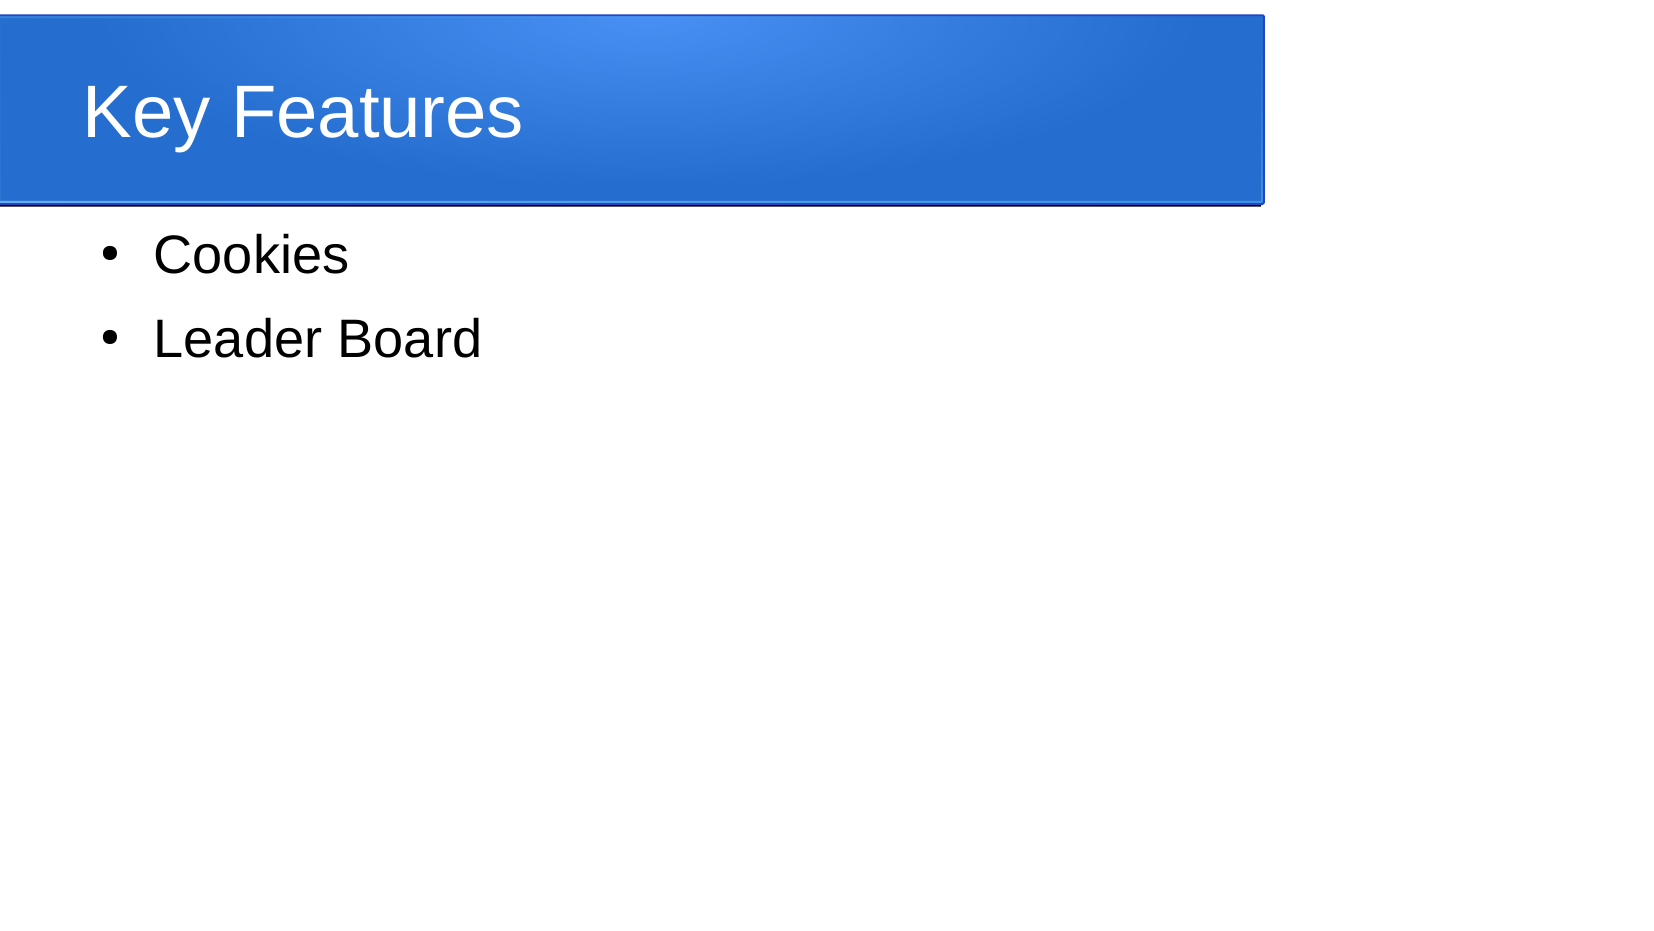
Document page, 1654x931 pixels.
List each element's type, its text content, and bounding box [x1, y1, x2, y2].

list Cookies Leader Board [82, 224, 1571, 764]
title Key Features [82, 35, 1235, 189]
